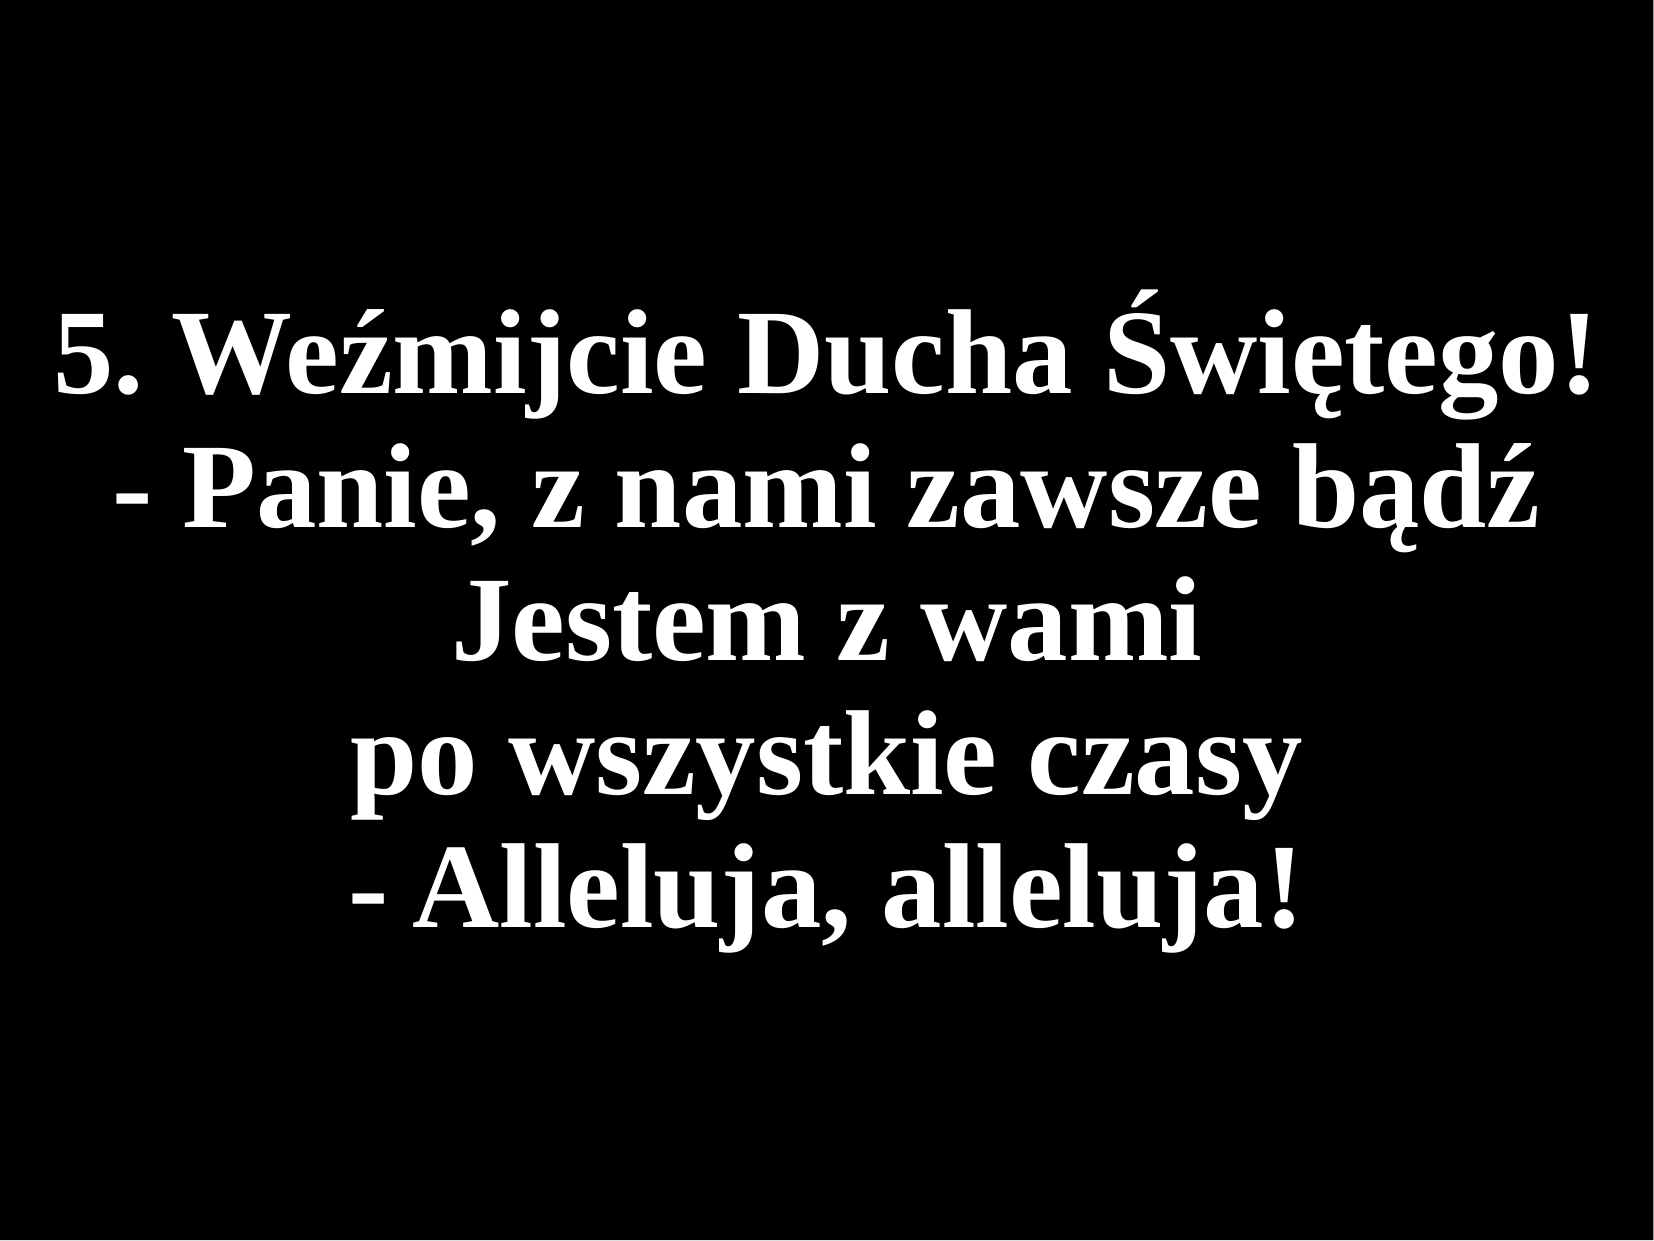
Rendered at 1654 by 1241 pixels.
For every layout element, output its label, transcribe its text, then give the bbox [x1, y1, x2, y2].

title 5. Weźmijcie Ducha Świętego! - Panie, z nami zawsze bądź Jestem z wami po wszystkie czasy - Alleluja, alleluja! [0, 0, 1654, 1241]
